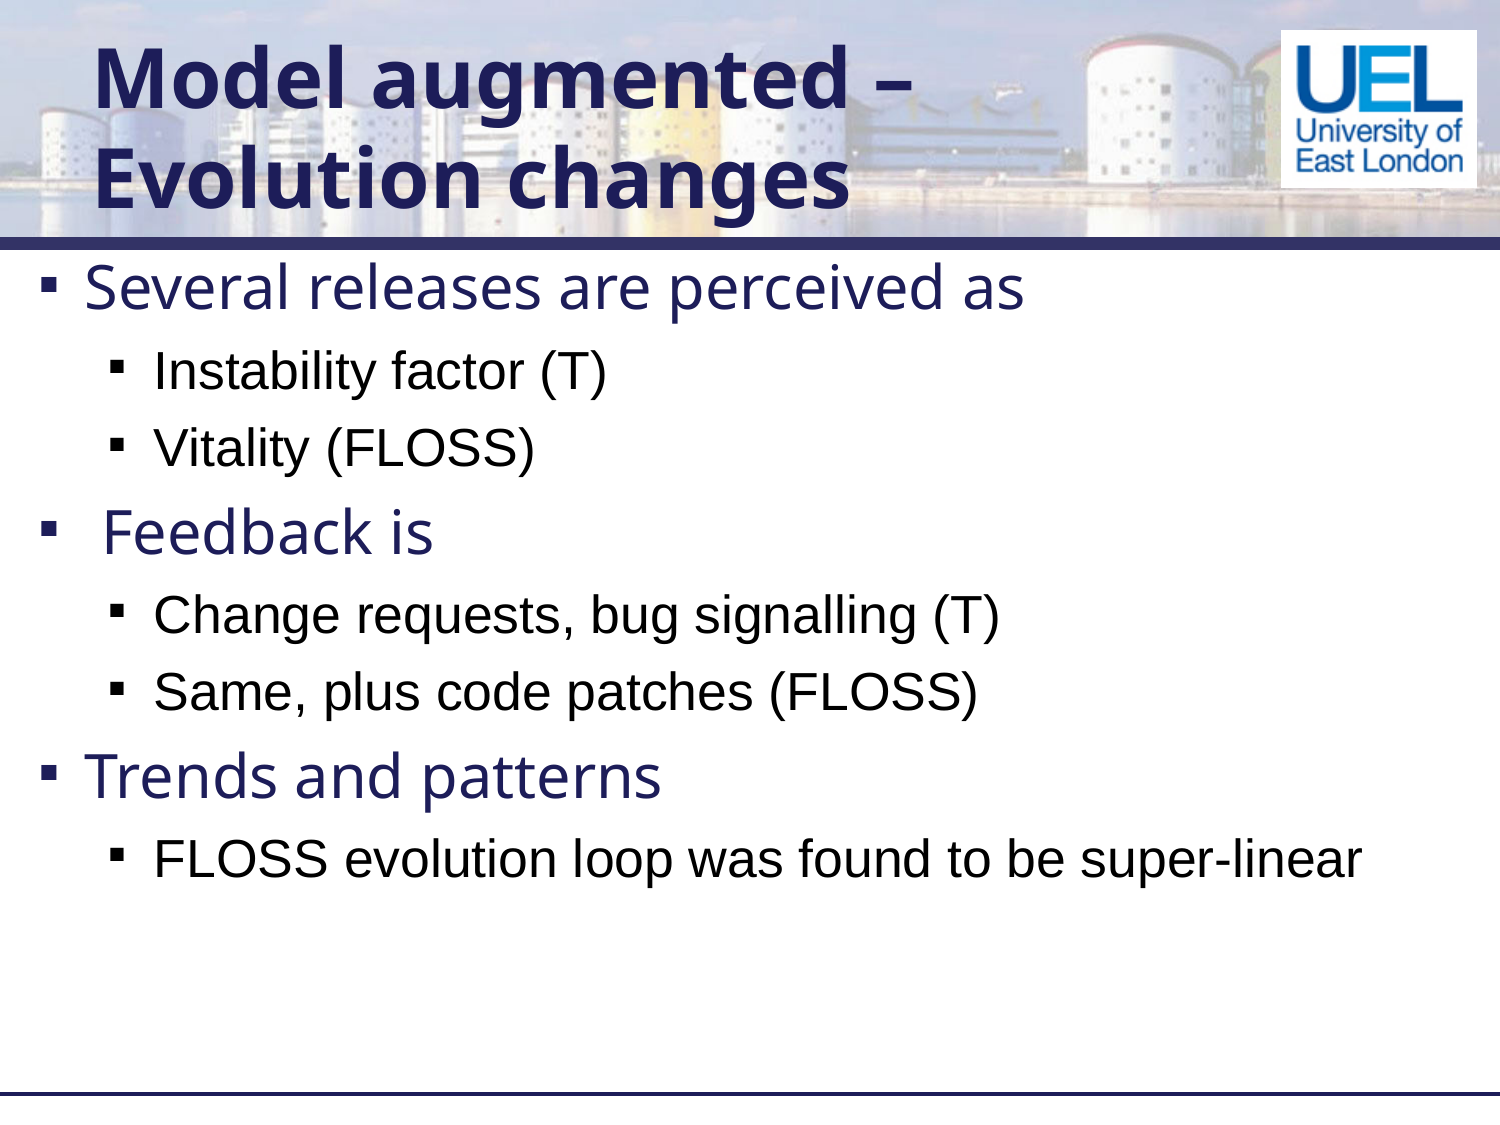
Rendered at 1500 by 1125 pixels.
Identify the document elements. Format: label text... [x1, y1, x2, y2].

picture [0, 0, 1500, 237]
list Several releases are perceived as Instability factor (T) Vitality (FLOSS) Feedback is Change requests, bug signalling (T) Same, plus code patches (FLOSS) Trends and patterns FLOSS evolution loop was found to be super-linear [26, 241, 1474, 906]
title Model augmented – Evolution changes [76, 10, 1247, 241]
